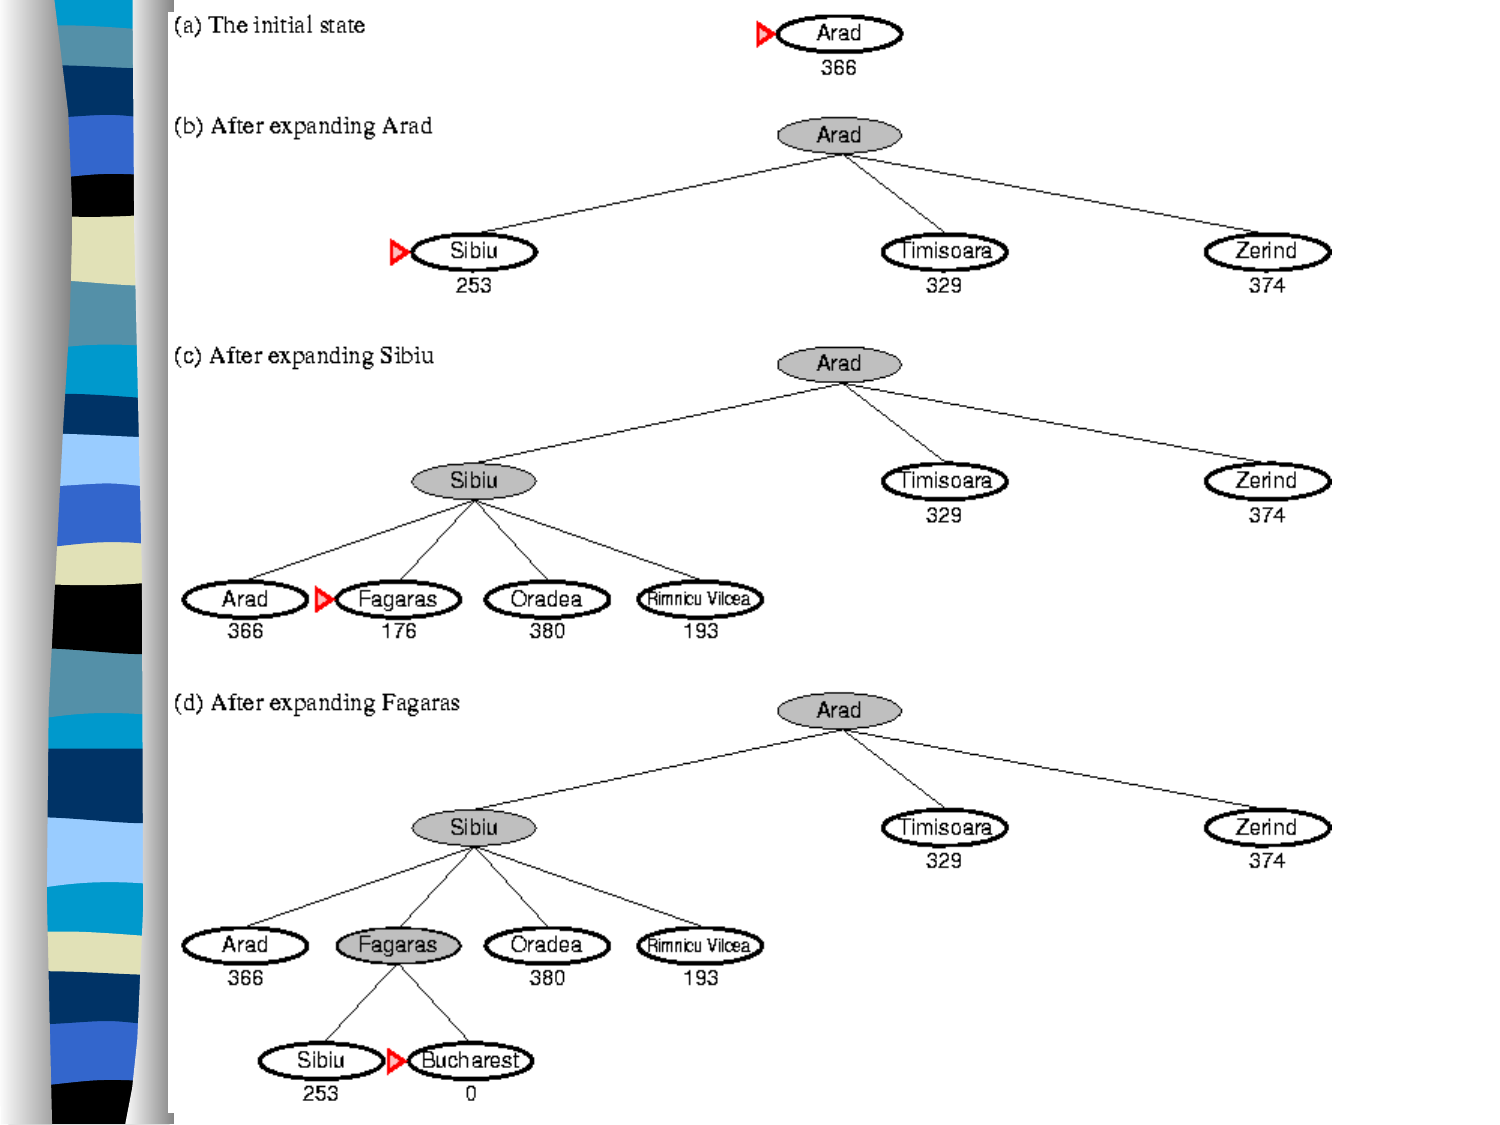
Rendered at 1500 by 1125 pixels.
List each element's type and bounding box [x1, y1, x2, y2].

picture [168, 12, 1332, 1113]
